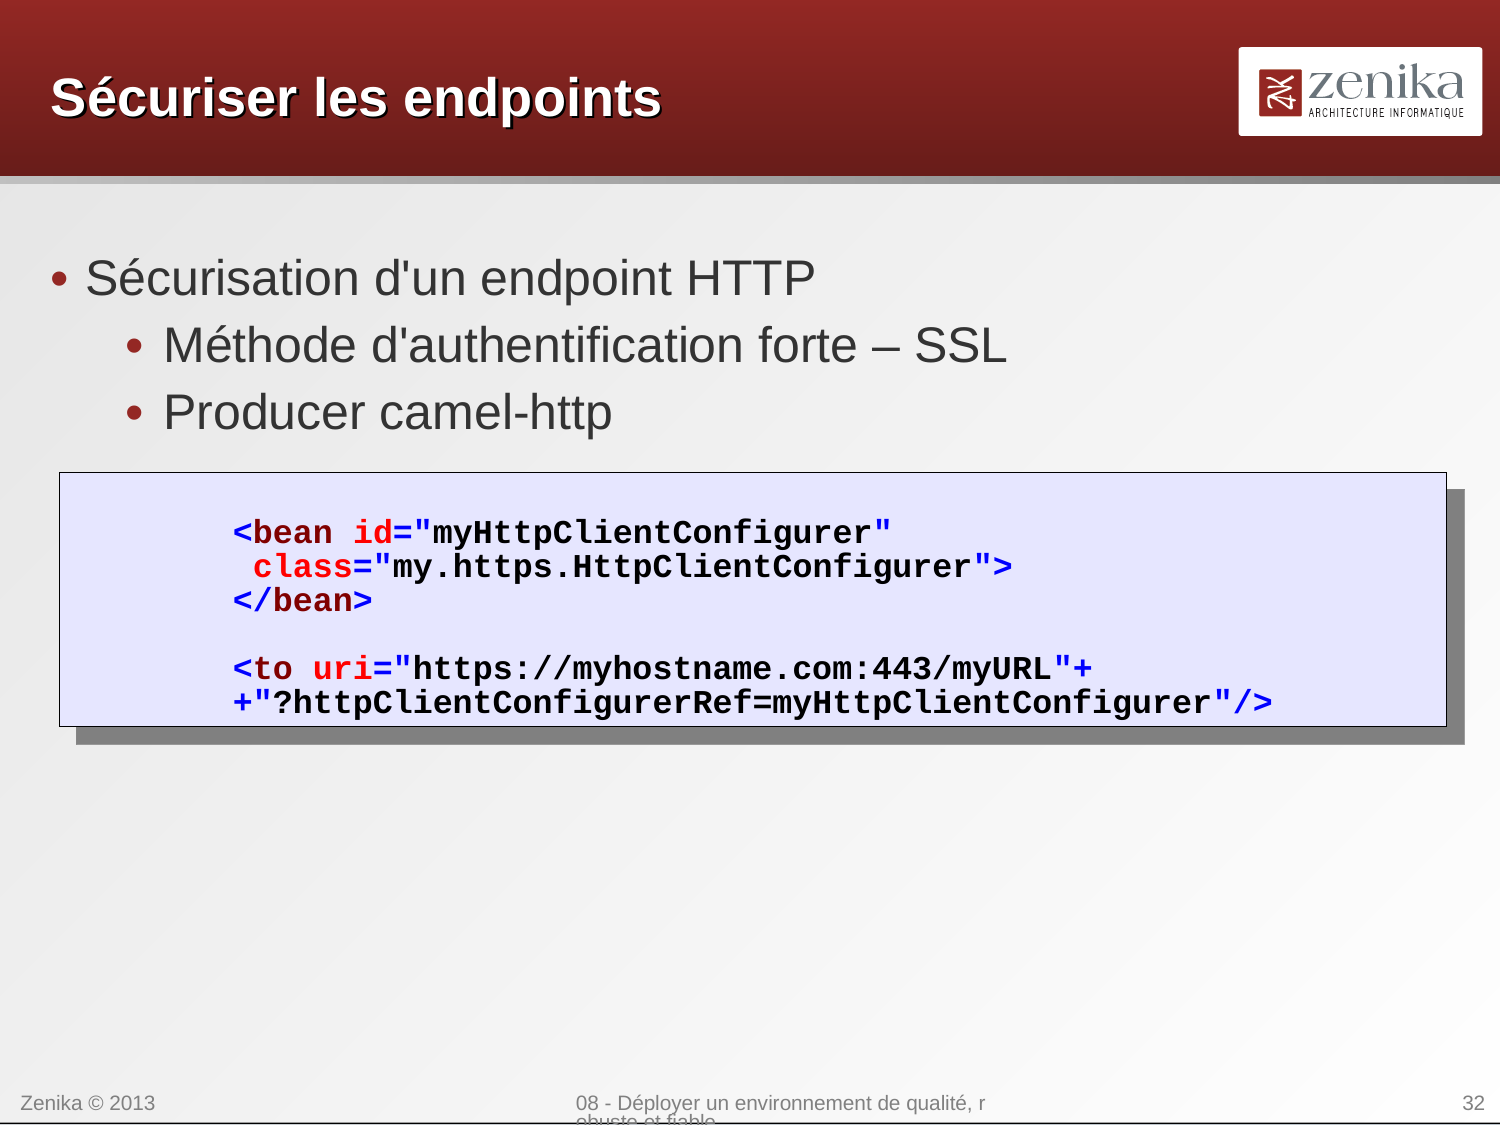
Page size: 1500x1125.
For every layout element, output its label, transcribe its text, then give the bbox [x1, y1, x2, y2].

title Sécuriser les endpoints [50, 22, 1206, 172]
text_box <bean id="myHttpClientConfigurer" class="my.https.HttpClientConfigurer"> </bean> <to uri="https://myhostname.com:443/myURL"+ +"?httpClientConfigurerRef=myHttpClientConfigurer"/> [59, 472, 1447, 727]
picture [1257, 58, 1464, 125]
list Sécurisation d'un endpoint HTTP Méthode d'authentification forte – SSL Producer camel-http [50, 250, 1477, 1064]
